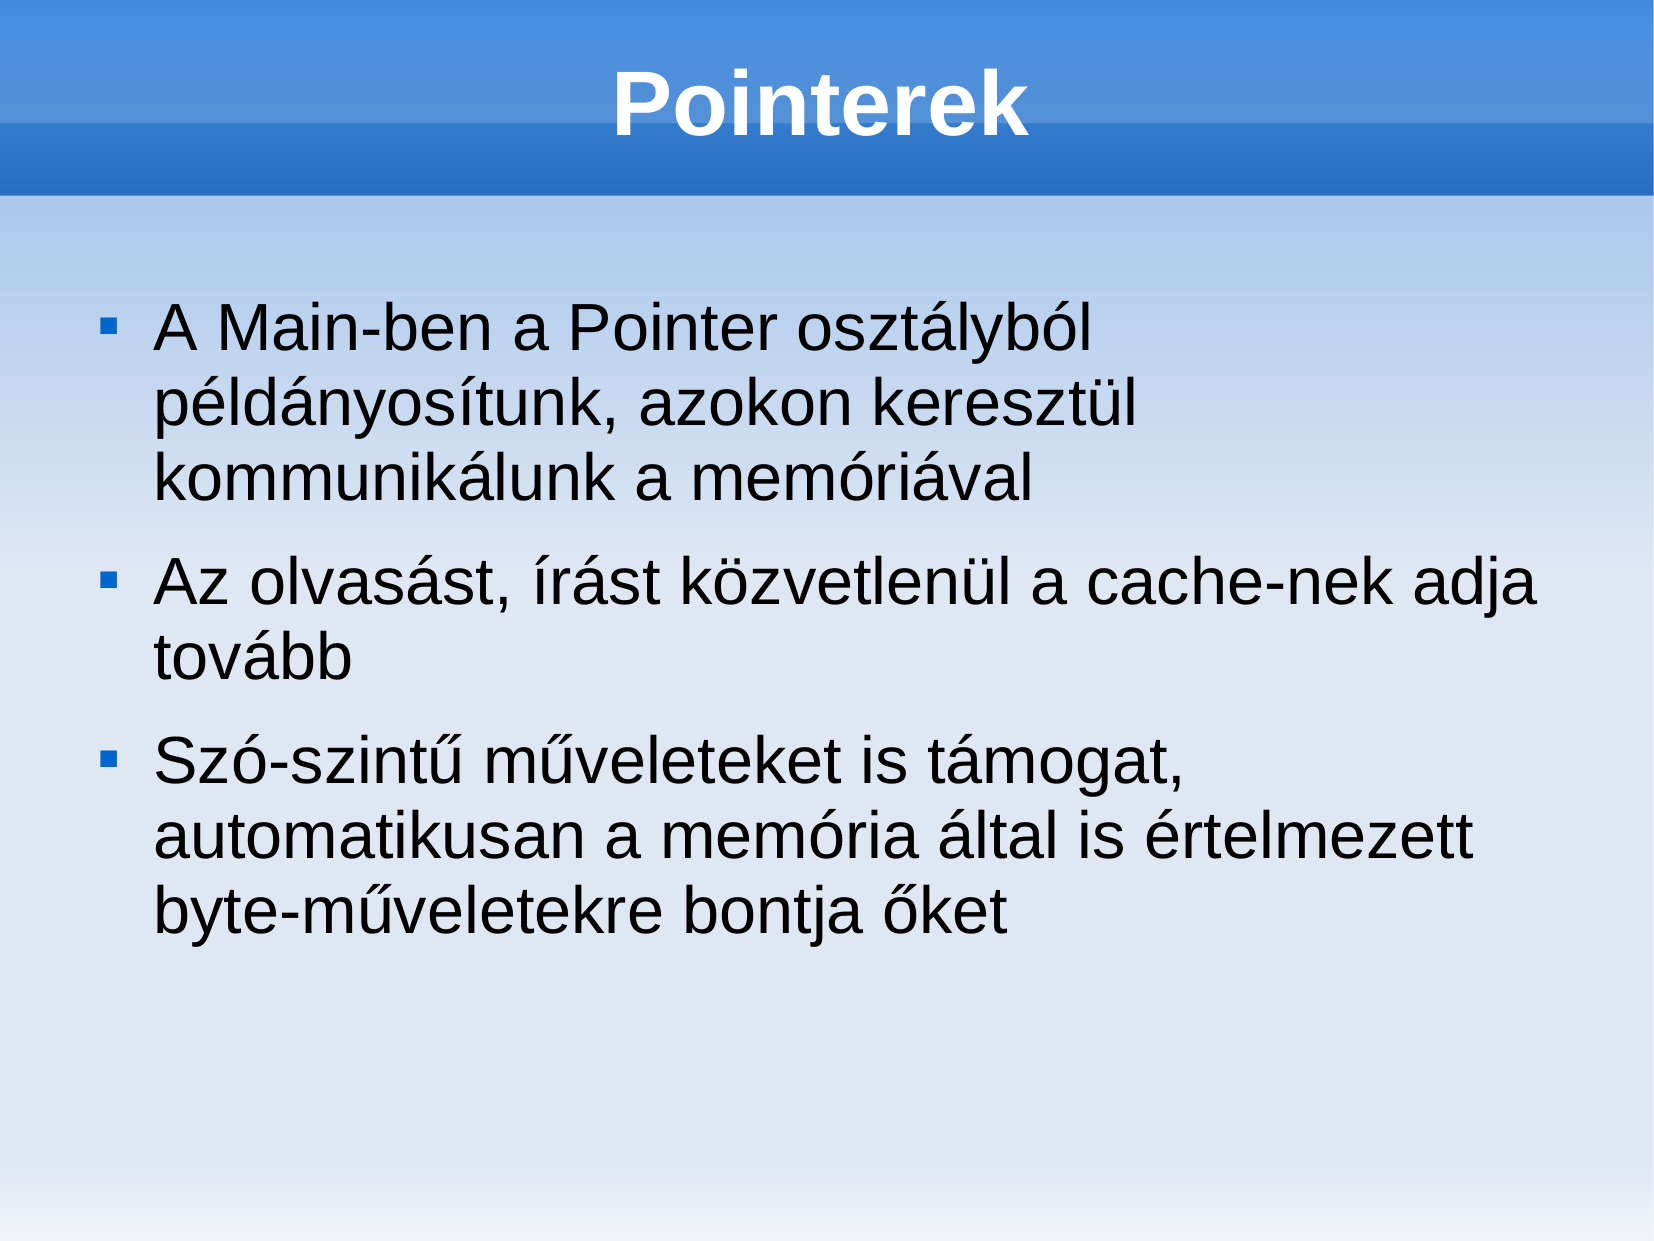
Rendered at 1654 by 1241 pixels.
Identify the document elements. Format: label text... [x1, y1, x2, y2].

title Pointerek [76, 7, 1565, 200]
picture [0, 0, 1654, 1241]
list A Main-ben a Pointer osztályból példányosítunk, azokon keresztül kommunikálunk a memóriával Az olvasást, írást közvetlenül a cache-nek adja tovább Szó-szintű műveleteket is támogat, automatikusan a memória által is értelmezett byte-műveletekre bontja őket [82, 290, 1571, 1094]
